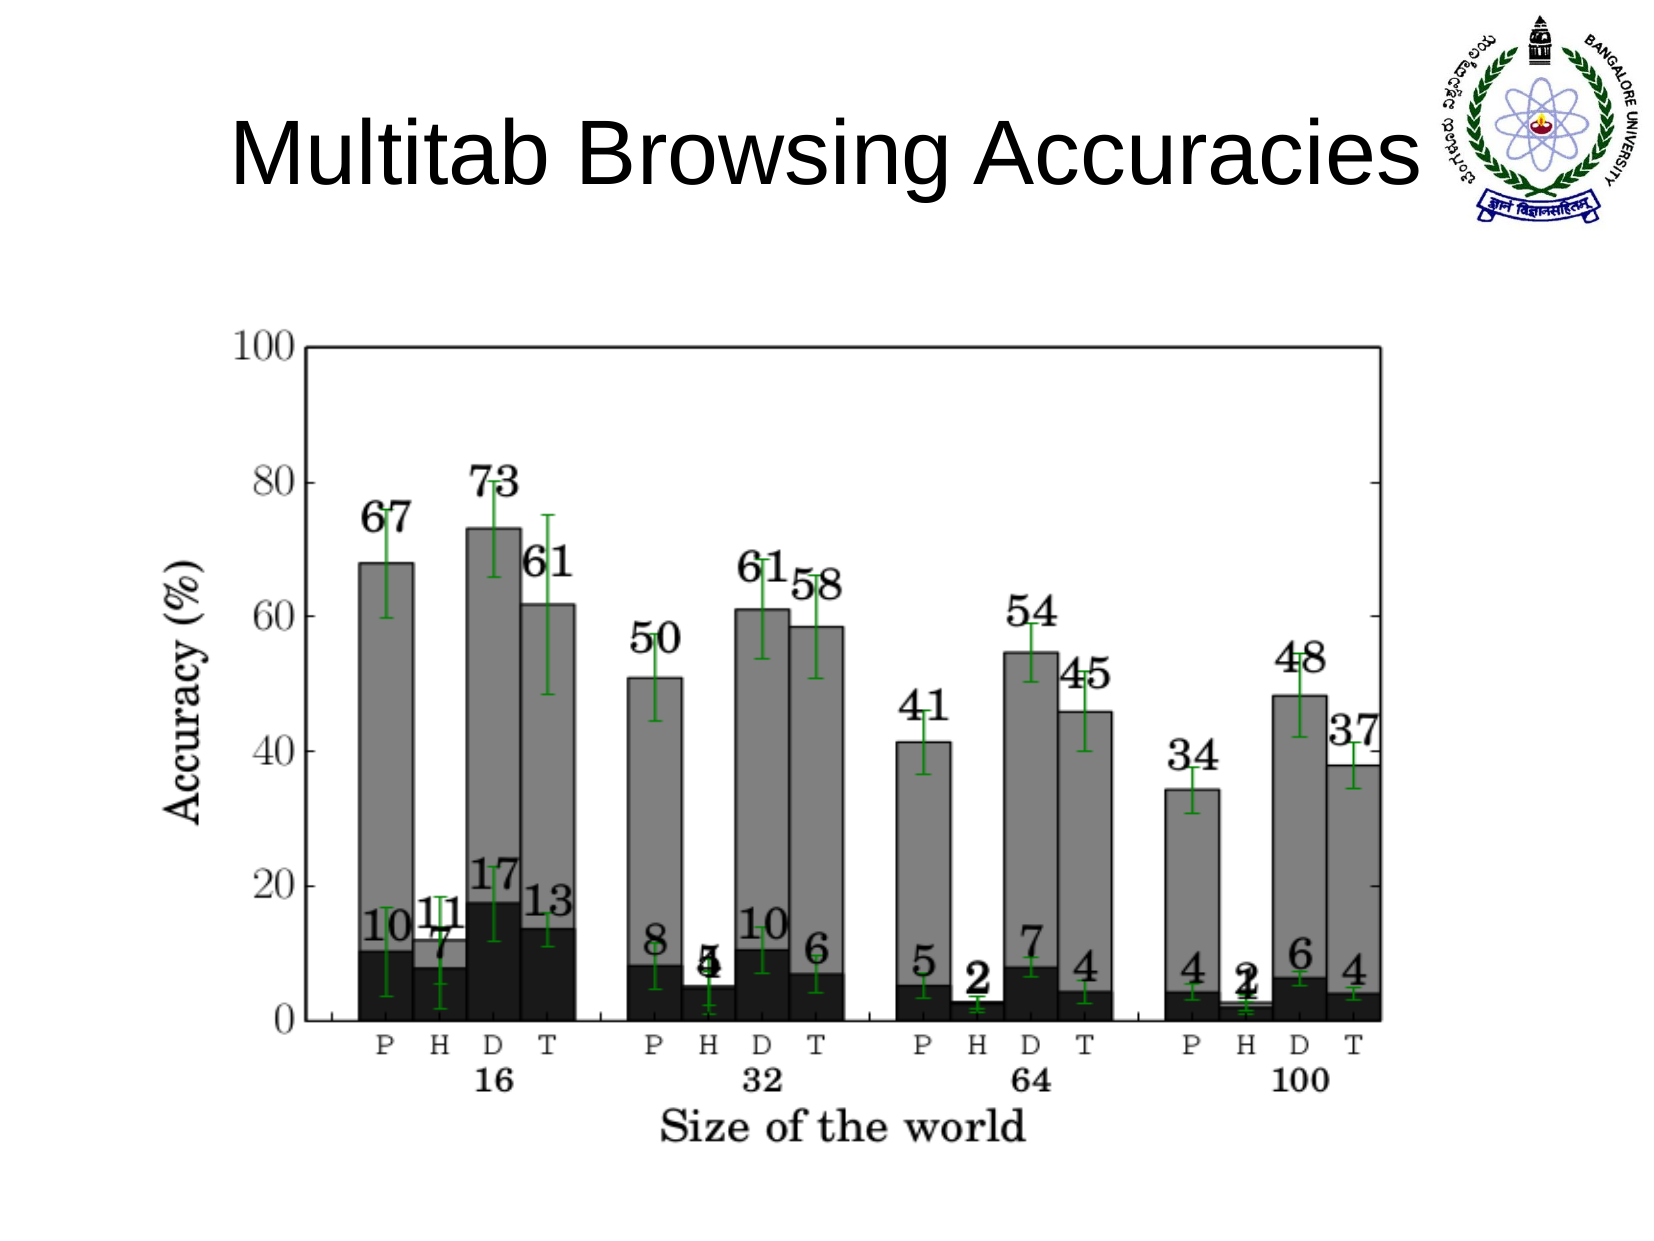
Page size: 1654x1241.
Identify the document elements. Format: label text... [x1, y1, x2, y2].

picture [1425, 5, 1654, 231]
picture [78, 239, 1546, 1186]
title Multitab Browsing Accuracies [82, 49, 1571, 257]
